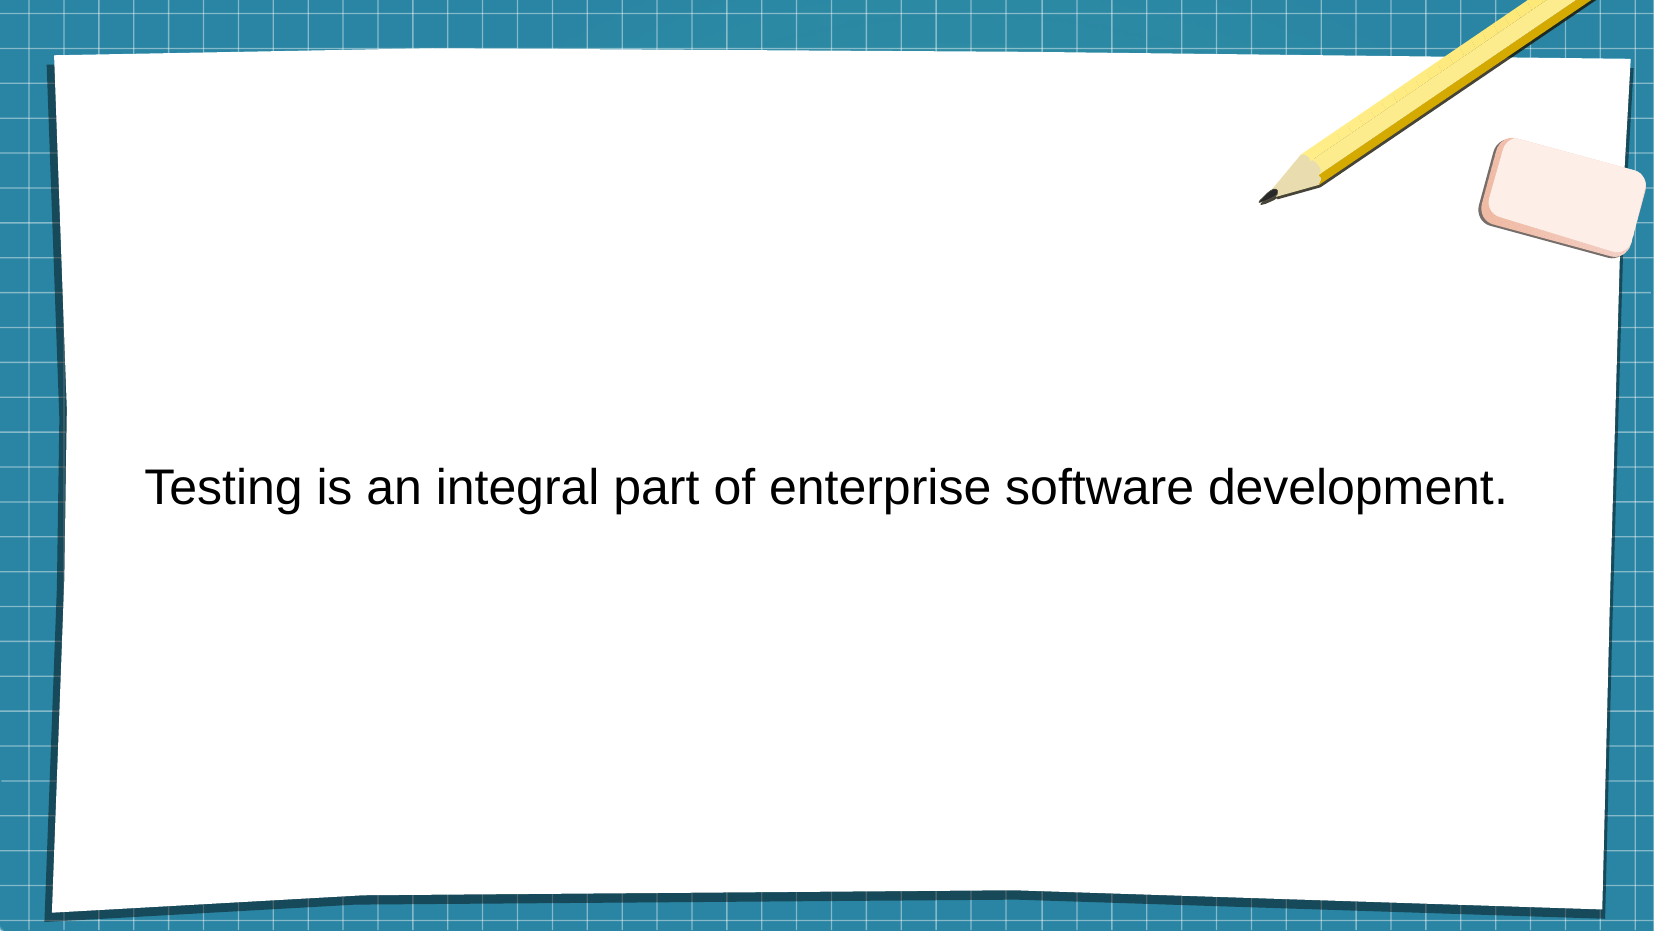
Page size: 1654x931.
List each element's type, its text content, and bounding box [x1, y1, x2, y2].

list Testing is an integral part of enterprise software development. [82, 217, 1571, 758]
